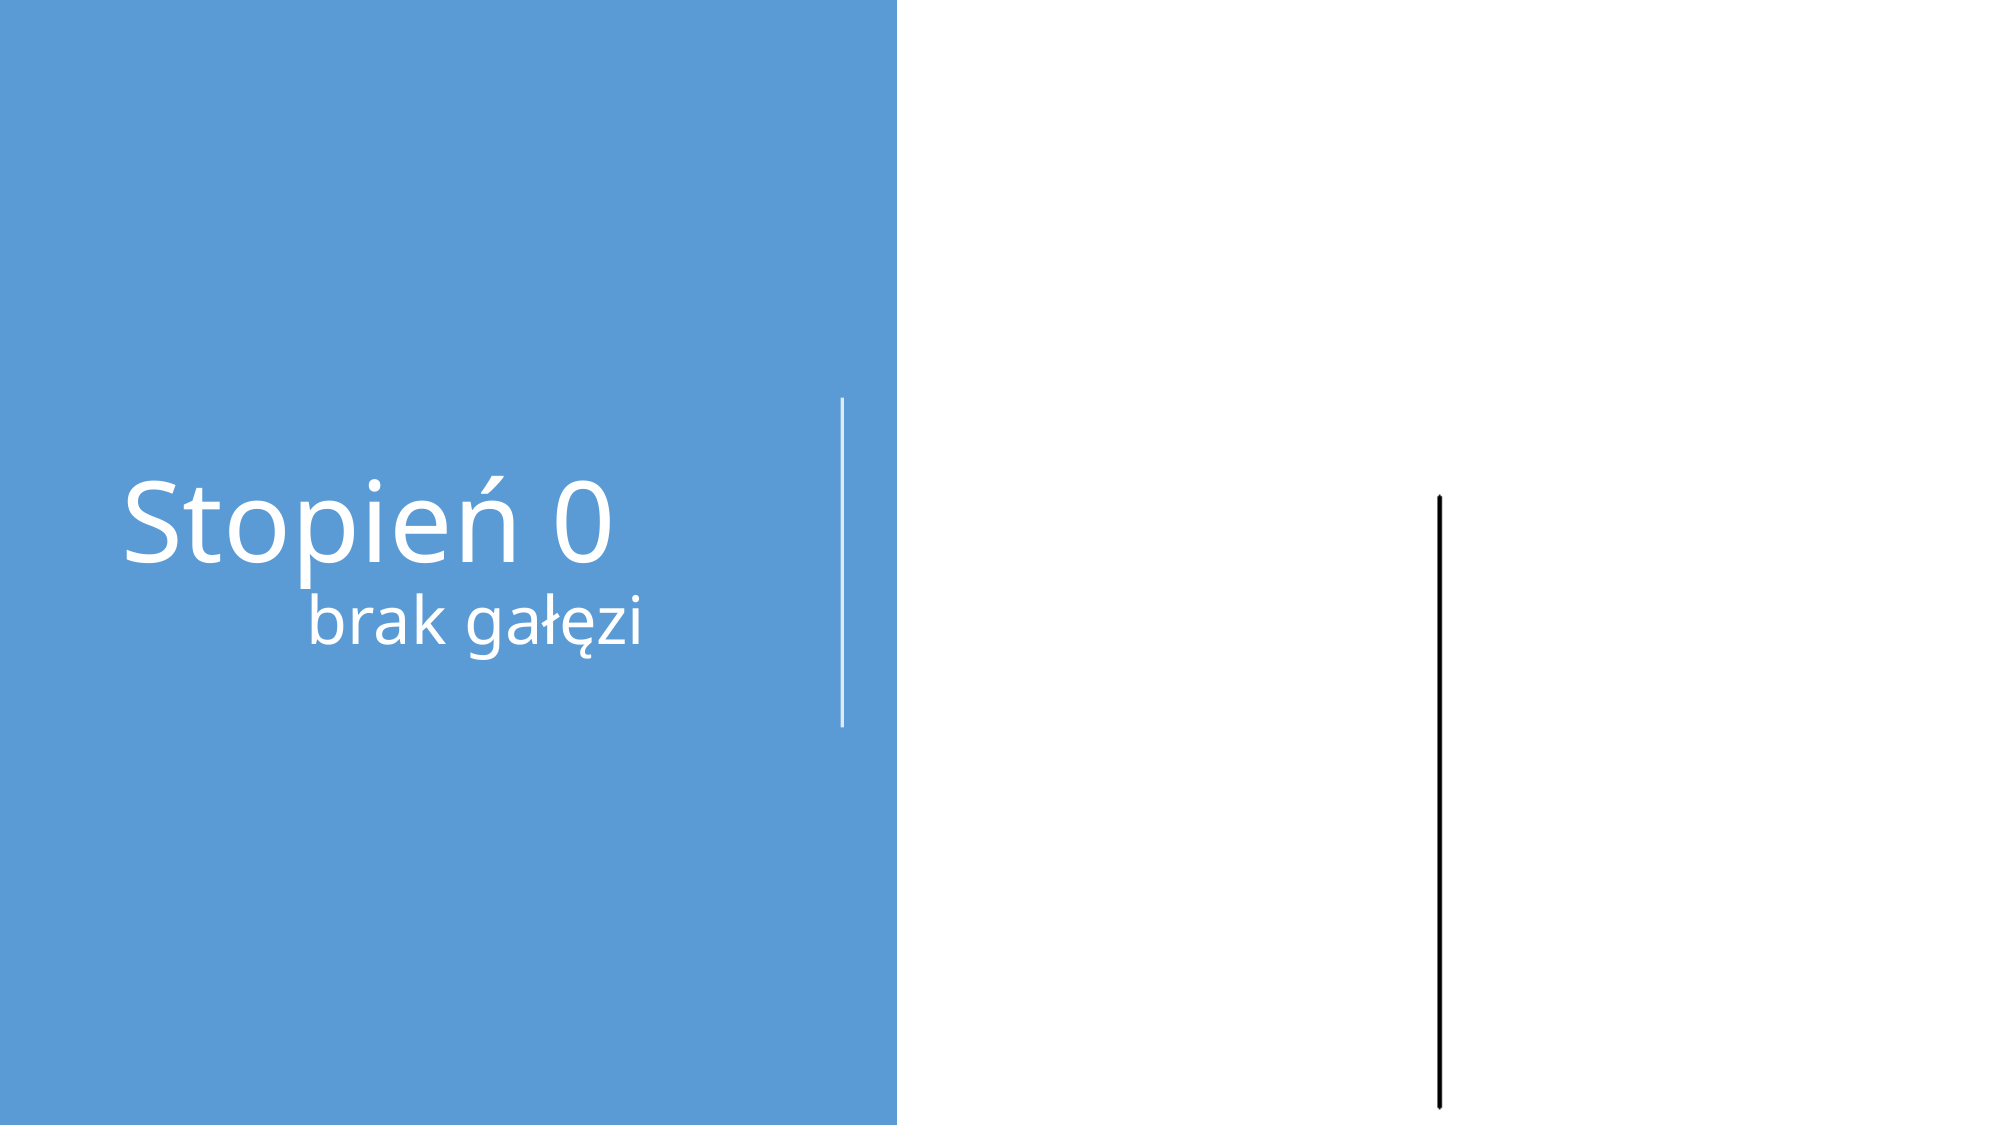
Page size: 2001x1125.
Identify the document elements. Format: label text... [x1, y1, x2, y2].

text_box [0, 0, 897, 1125]
picture [948, 0, 1935, 1125]
title Stopień 0 brak gałęzi [106, 104, 791, 1021]
